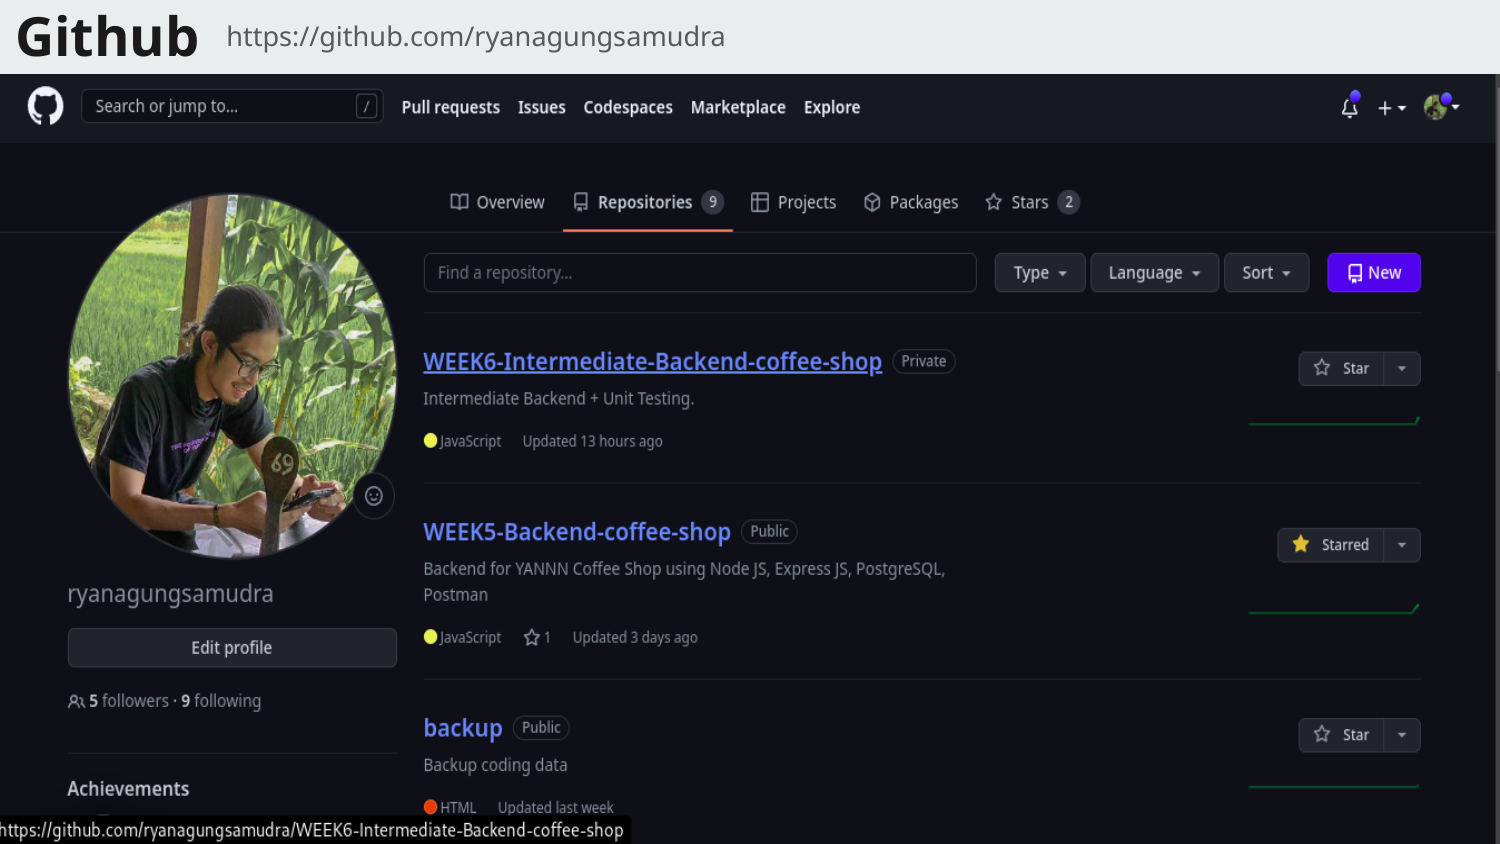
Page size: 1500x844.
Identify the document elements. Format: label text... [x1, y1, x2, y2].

title Github [0, 0, 1262, 74]
picture [0, 74, 1500, 844]
list https://github.com/ryanagungsamudra [187, 0, 1051, 64]
